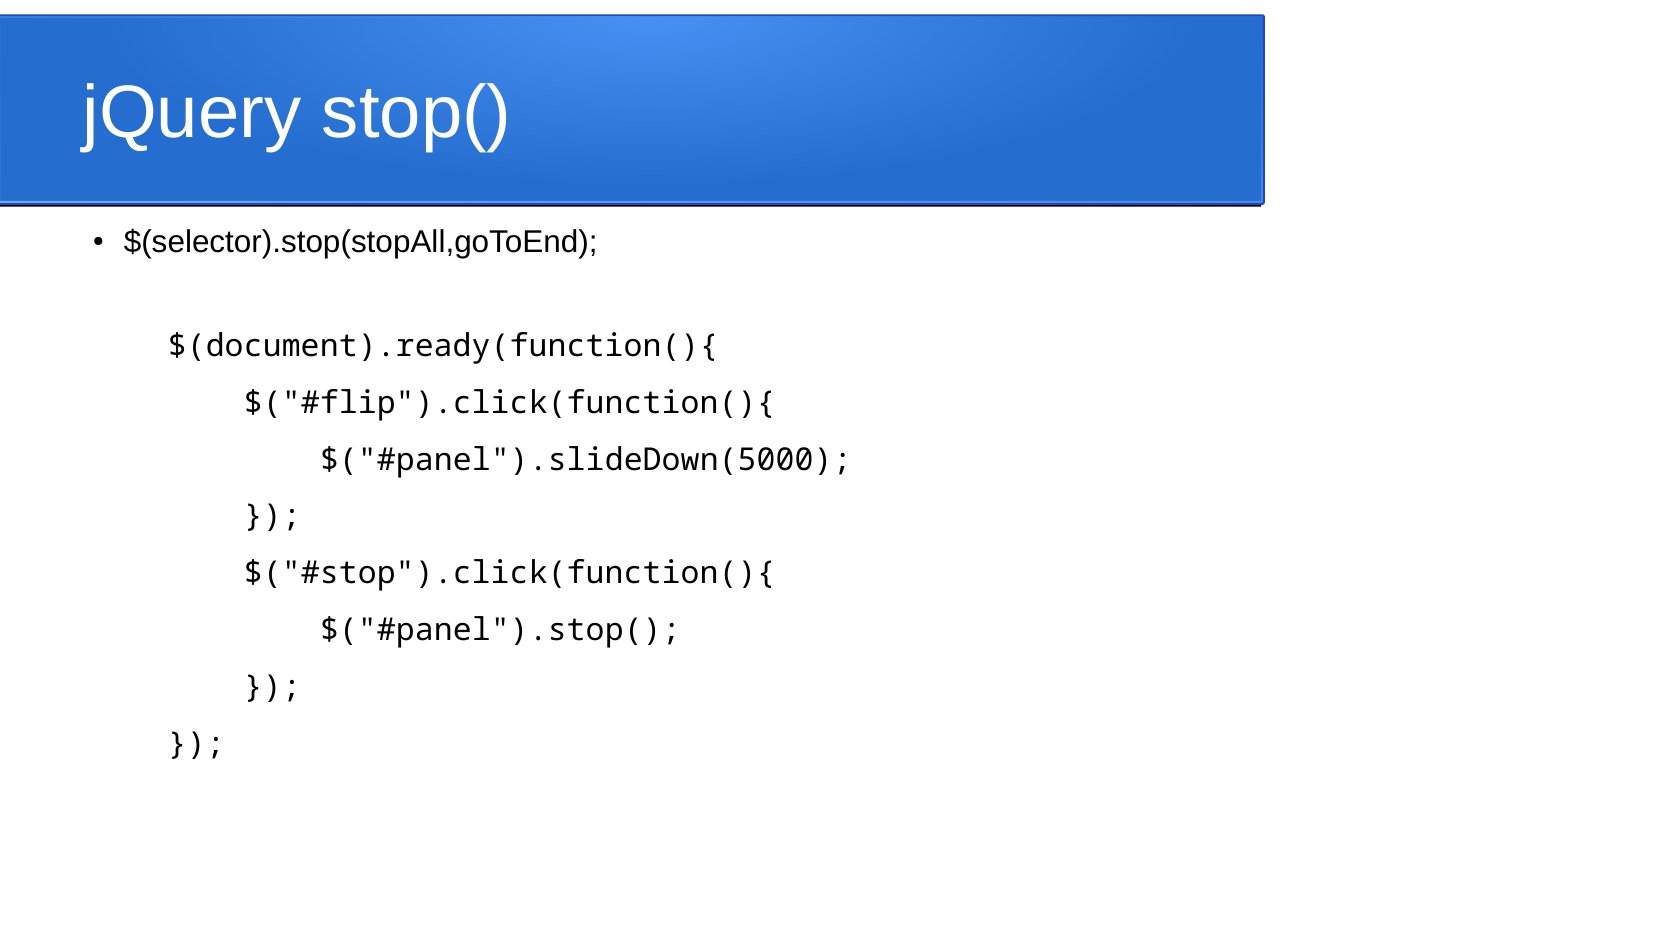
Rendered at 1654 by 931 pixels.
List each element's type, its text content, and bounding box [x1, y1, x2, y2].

list $(selector).stop(stopAll,goToEnd); $(document).ready(function(){ $("#flip").click(function(){ $("#panel").slideDown(5000); }); $("#stop").click(function(){ $("#panel").stop(); }); }); [82, 224, 1571, 764]
title jQuery stop() [82, 35, 1235, 189]
